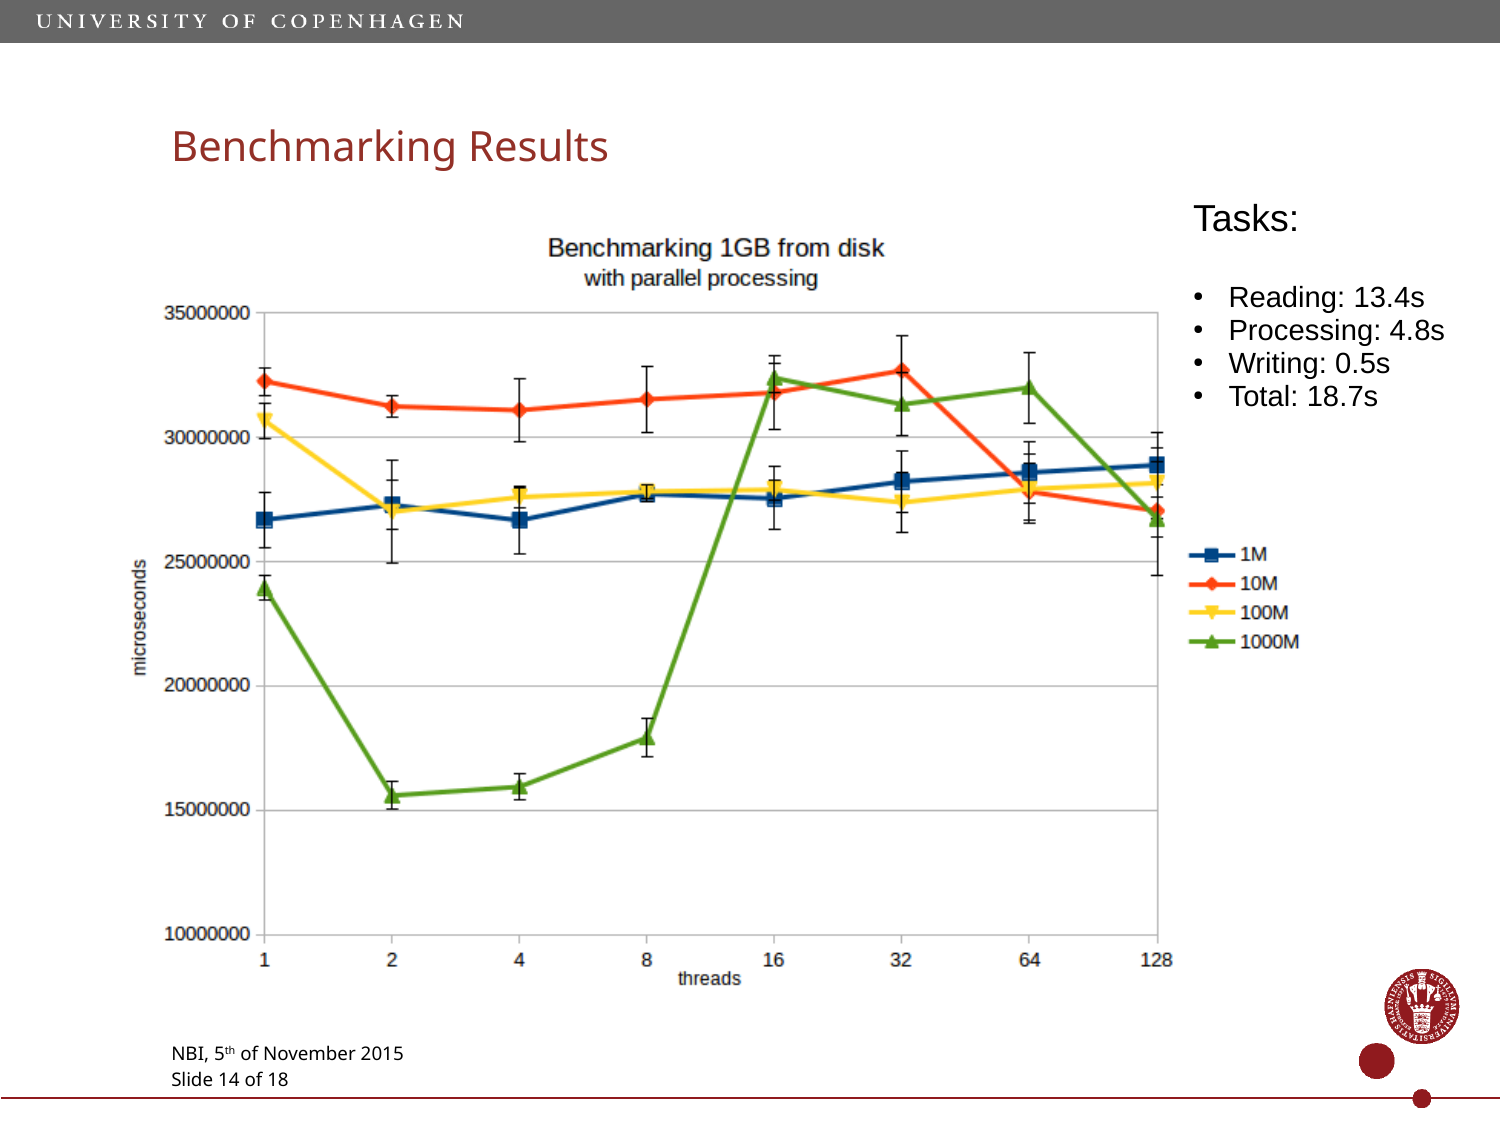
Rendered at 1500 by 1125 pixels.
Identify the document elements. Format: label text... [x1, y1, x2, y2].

title Benchmarking Results [171, 75, 1250, 171]
text_box Tasks: Reading: 13.4s Processing: 4.8s Writing: 0.5s Total: 18.7s [1178, 190, 1461, 421]
slide_number Slide <number> of 18 [171, 1067, 522, 1092]
picture [0, 200, 1500, 1122]
slide_number NBI, 5th of November 2015 [171, 1041, 1251, 1066]
